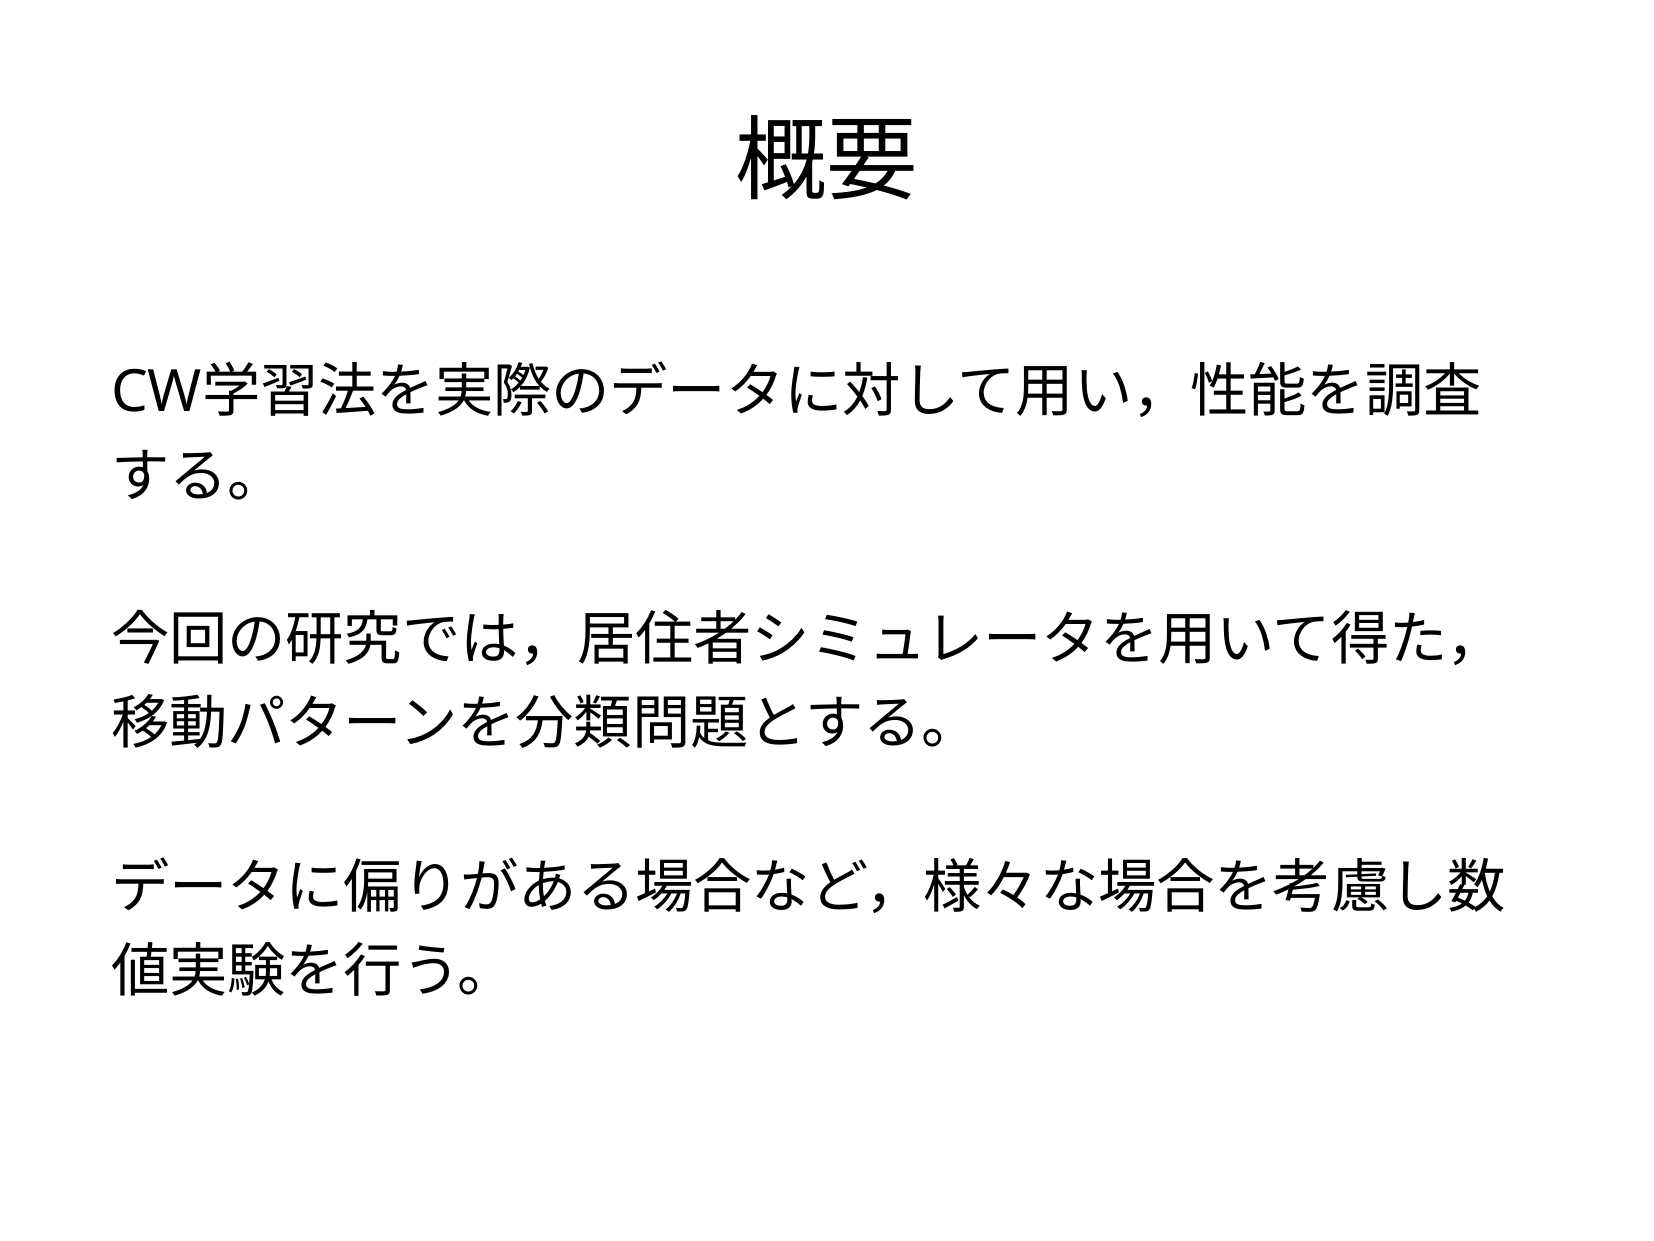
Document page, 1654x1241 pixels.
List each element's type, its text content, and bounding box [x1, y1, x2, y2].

title 概要 [82, 56, 1571, 250]
text_box CW学習法を実際のデータに対して用い，性能を調査する。 今回の研究では，居住者シミュレータを用いて得た，移動パターンを分類問題とする。 データに偏りがある場合など，様々な場合を考慮し数値実験を行う。 [96, 336, 1542, 791]
